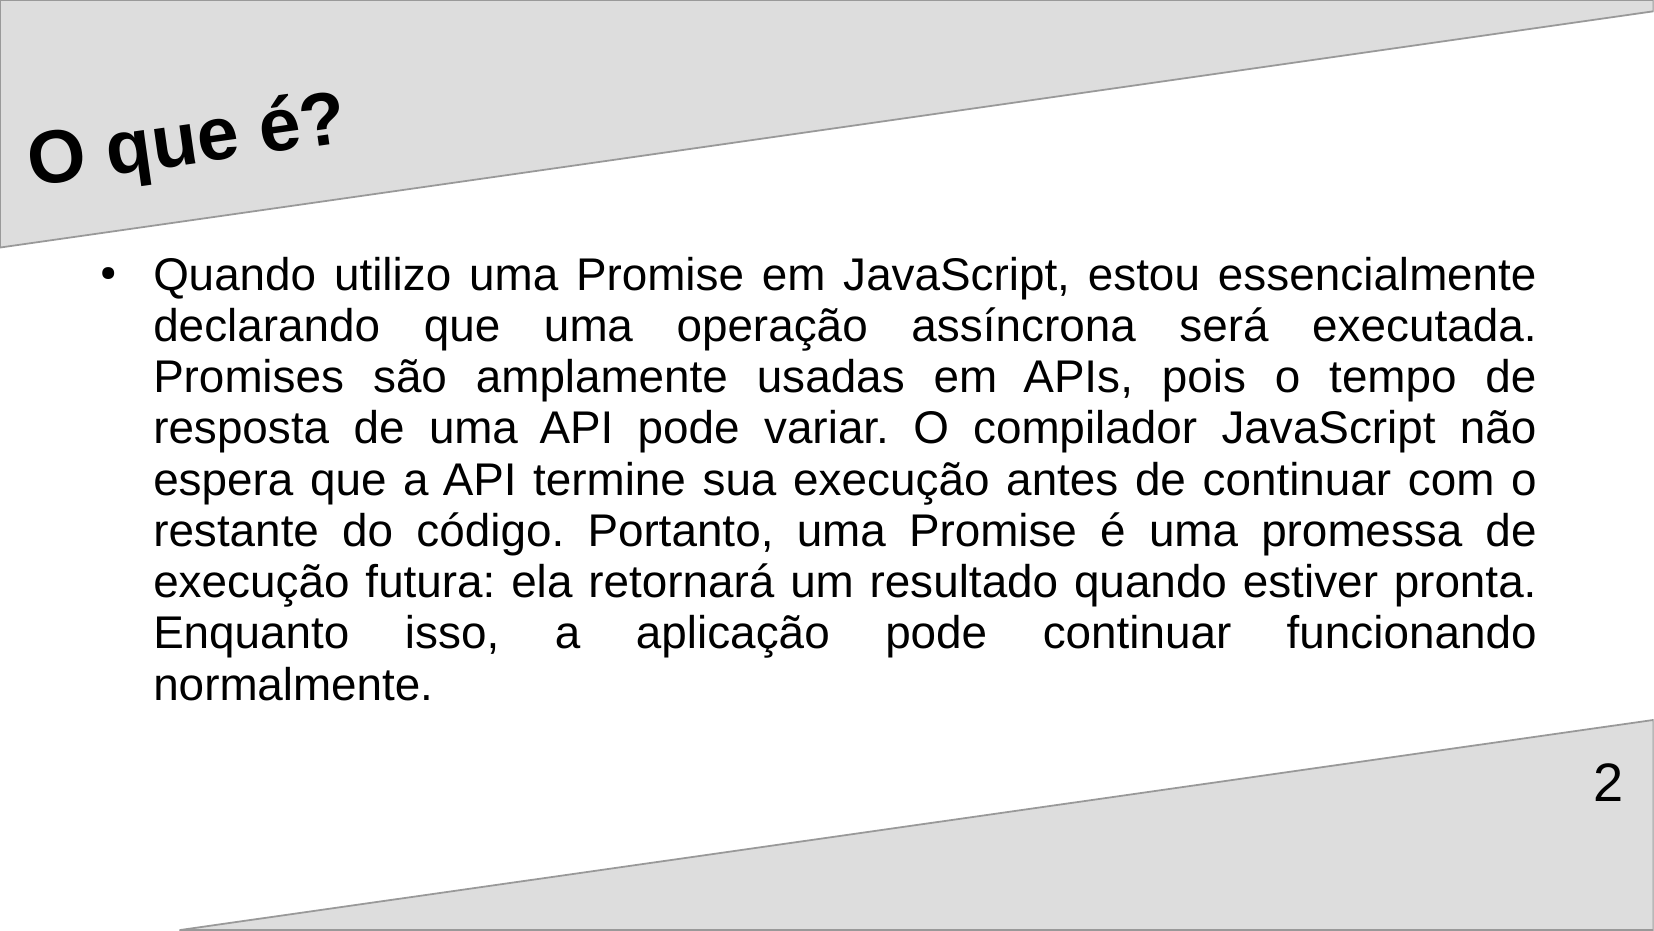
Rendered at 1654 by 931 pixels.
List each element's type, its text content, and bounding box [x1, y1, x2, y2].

list Quando utilizo uma Promise em JavaScript, estou essencialmente declarando que uma operação assíncrona será executada. Promises são amplamente usadas em APIs, pois o tempo de resposta de uma API pode variar. O compilador JavaScript não espera que a API termine sua execução antes de continuar com o restante do código. Portanto, uma Promise é uma promessa de execução futura: ela retornará um resultado quando estiver pronta. Enquanto isso, a aplicação pode continuar funcionando normalmente. [82, 248, 1538, 789]
title O que é? [16, 0, 1501, 239]
